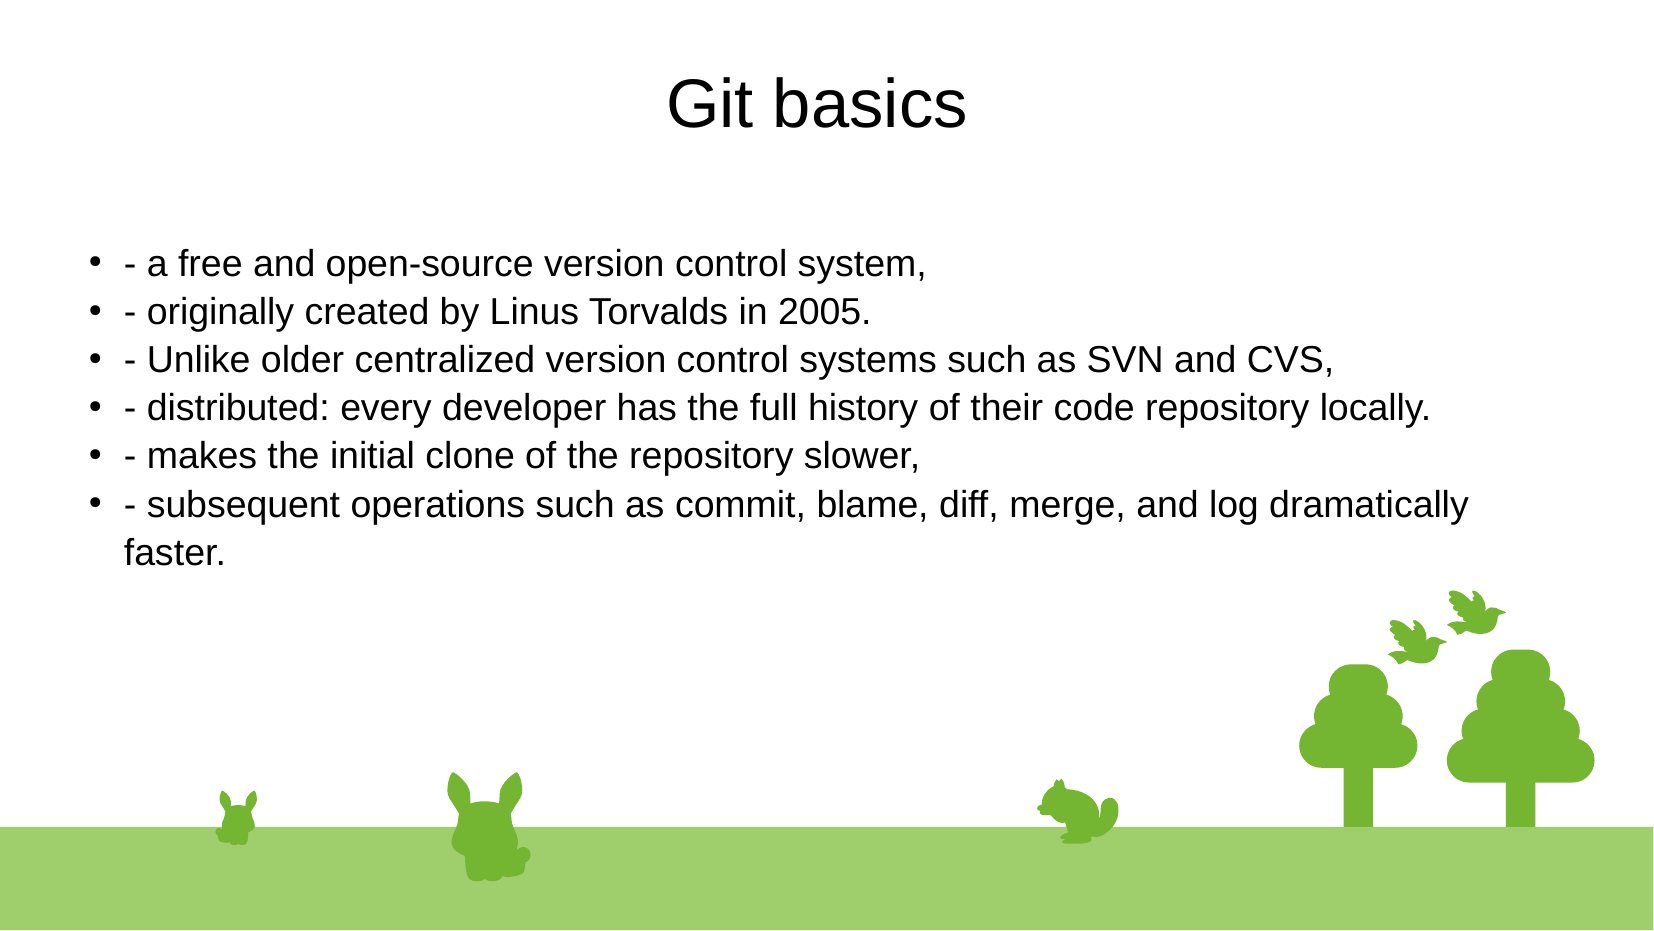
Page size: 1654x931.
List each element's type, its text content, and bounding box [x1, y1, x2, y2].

title Git basics [88, 29, 1565, 178]
subtitle - a free and open-source version control system, - originally created by Linus Torvalds in 2005. - Unlike older centralized version control systems such as SVN and CVS, - distributed: every developer has the full history of their code repository locally. - makes the initial clone of the repository slower, - subsequent operations such as commit, blame, diff, merge, and log dramatically faster. [88, 178, 1565, 686]
